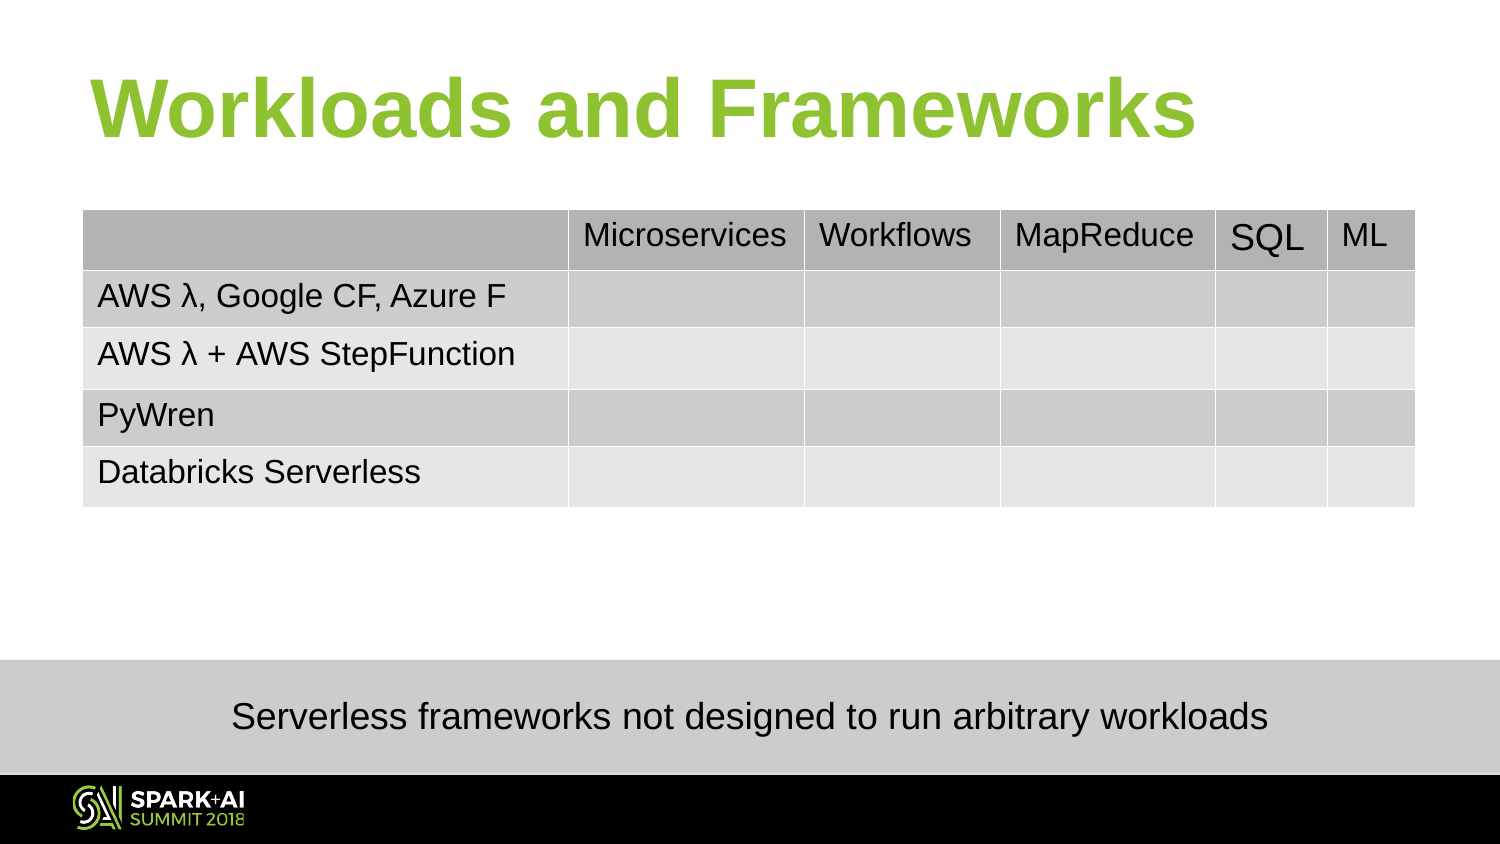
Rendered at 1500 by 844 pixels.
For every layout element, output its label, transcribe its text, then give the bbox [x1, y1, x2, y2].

table_cell [569, 271, 804, 327]
table_cell [1216, 271, 1327, 327]
table_cell AWS λ + AWS StepFunction [83, 328, 568, 389]
table_cell [805, 447, 1000, 507]
text_box Serverless frameworks not designed to run arbitrary workloads [0, 659, 1500, 774]
table_cell [1328, 447, 1415, 507]
table_cell [1001, 328, 1215, 389]
table_header Workflows [805, 210, 1000, 270]
table_cell [805, 271, 1000, 327]
table_cell [1328, 328, 1415, 389]
table_cell [1216, 328, 1327, 389]
table_header MapReduce [1001, 210, 1215, 270]
table_cell [1001, 390, 1215, 446]
table_cell [805, 390, 1000, 446]
table_cell [1328, 390, 1415, 446]
table_cell [1328, 271, 1415, 327]
table_header Microservices [569, 210, 804, 270]
table_cell AWS λ, Google CF, Azure F [83, 271, 568, 327]
table_cell [1001, 271, 1215, 327]
table_cell [569, 447, 804, 507]
table_cell Databricks Serverless [83, 447, 568, 507]
table_cell [569, 328, 804, 389]
table_cell [569, 390, 804, 446]
table_cell PyWren [83, 390, 568, 446]
table_header SQL [1216, 210, 1327, 270]
table_header [83, 210, 568, 270]
table_cell [1001, 447, 1215, 507]
table_cell [1216, 390, 1327, 446]
table_header ML [1328, 210, 1415, 270]
table_cell [805, 328, 1000, 389]
table_cell [1216, 447, 1327, 507]
title Workloads and Frameworks [75, 33, 1426, 175]
